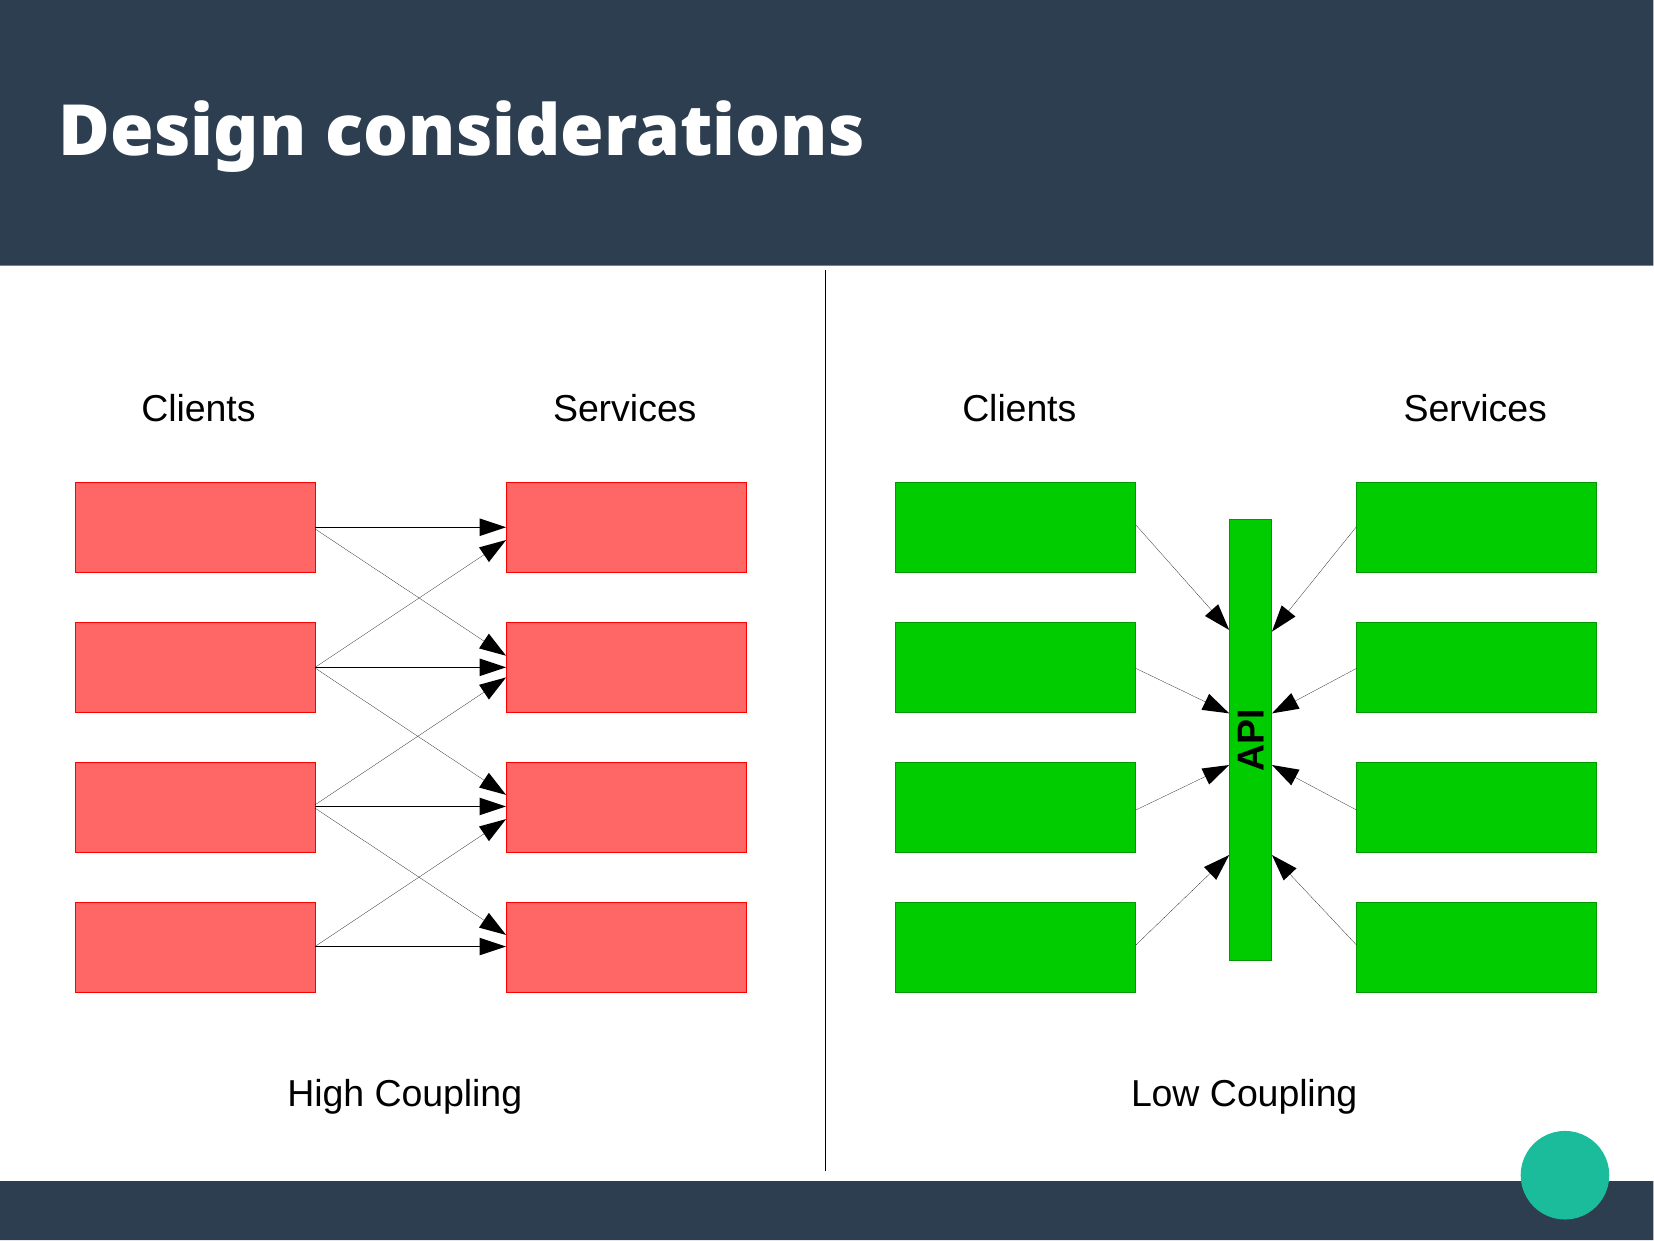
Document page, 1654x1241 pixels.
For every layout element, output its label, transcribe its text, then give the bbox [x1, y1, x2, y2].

text_box [506, 622, 747, 713]
text_box [895, 482, 1136, 573]
text_box [1356, 482, 1597, 573]
title Design considerations [59, 49, 1595, 207]
text_box [506, 902, 747, 993]
text_box Services [1388, 380, 1563, 438]
text_box [895, 622, 1136, 713]
text_box [895, 762, 1136, 853]
text_box [1356, 762, 1597, 853]
text_box API [1229, 519, 1272, 961]
text_box [75, 762, 316, 853]
text_box [1356, 902, 1597, 993]
text_box Clients [126, 380, 271, 438]
text_box [75, 482, 316, 573]
text_box [506, 482, 747, 573]
text_box High Coupling [272, 1065, 537, 1122]
text_box [75, 622, 316, 713]
text_box Low Coupling [1116, 1065, 1373, 1122]
text_box Services [538, 380, 712, 438]
text_box [75, 902, 316, 993]
text_box [895, 902, 1136, 993]
text_box [506, 762, 747, 853]
text_box Clients [947, 380, 1092, 438]
text_box [1356, 622, 1597, 713]
